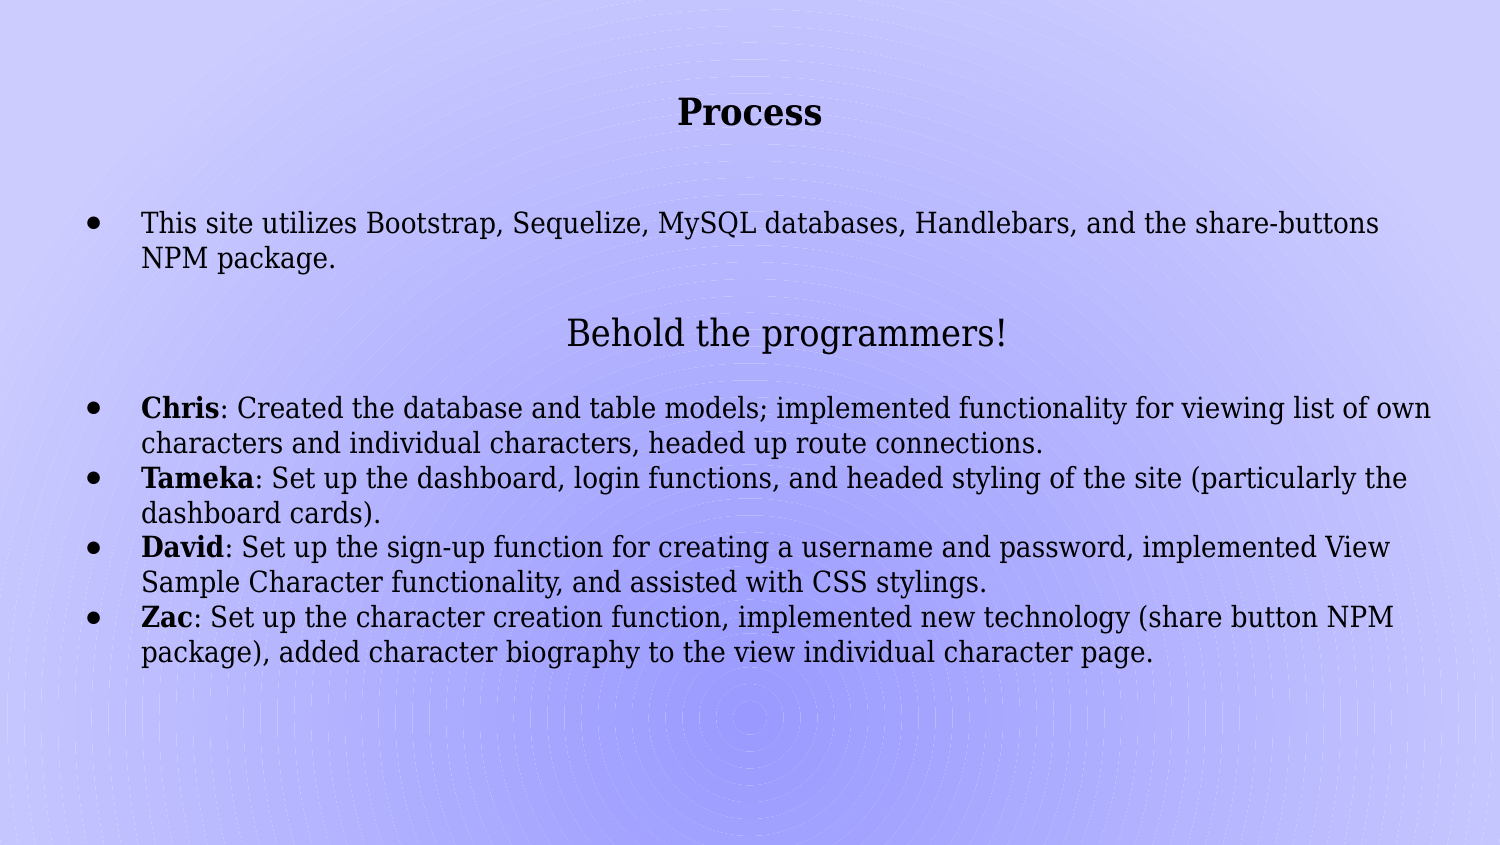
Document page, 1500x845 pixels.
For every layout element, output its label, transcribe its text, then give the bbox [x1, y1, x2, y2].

title Process [51, 73, 1449, 168]
list This site utilizes Bootstrap, Sequelize, MySQL databases, Handlebars, and the share-buttons NPM package. Behold the programmers! Chris: Created the database and table models; implemented functionality for viewing list of own characters and individual characters, headed up route connections. Tameka: Set up the dashboard, login functions, and headed styling of the site (particularly the dashboard cards). David: Set up the sign-up function for creating a username and password, implemented View Sample Character functionality, and assisted with CSS stylings. Zac: Set up the character creation function, implemented new technology (share button NPM package), added character biography to the view individual character page. [51, 189, 1449, 751]
